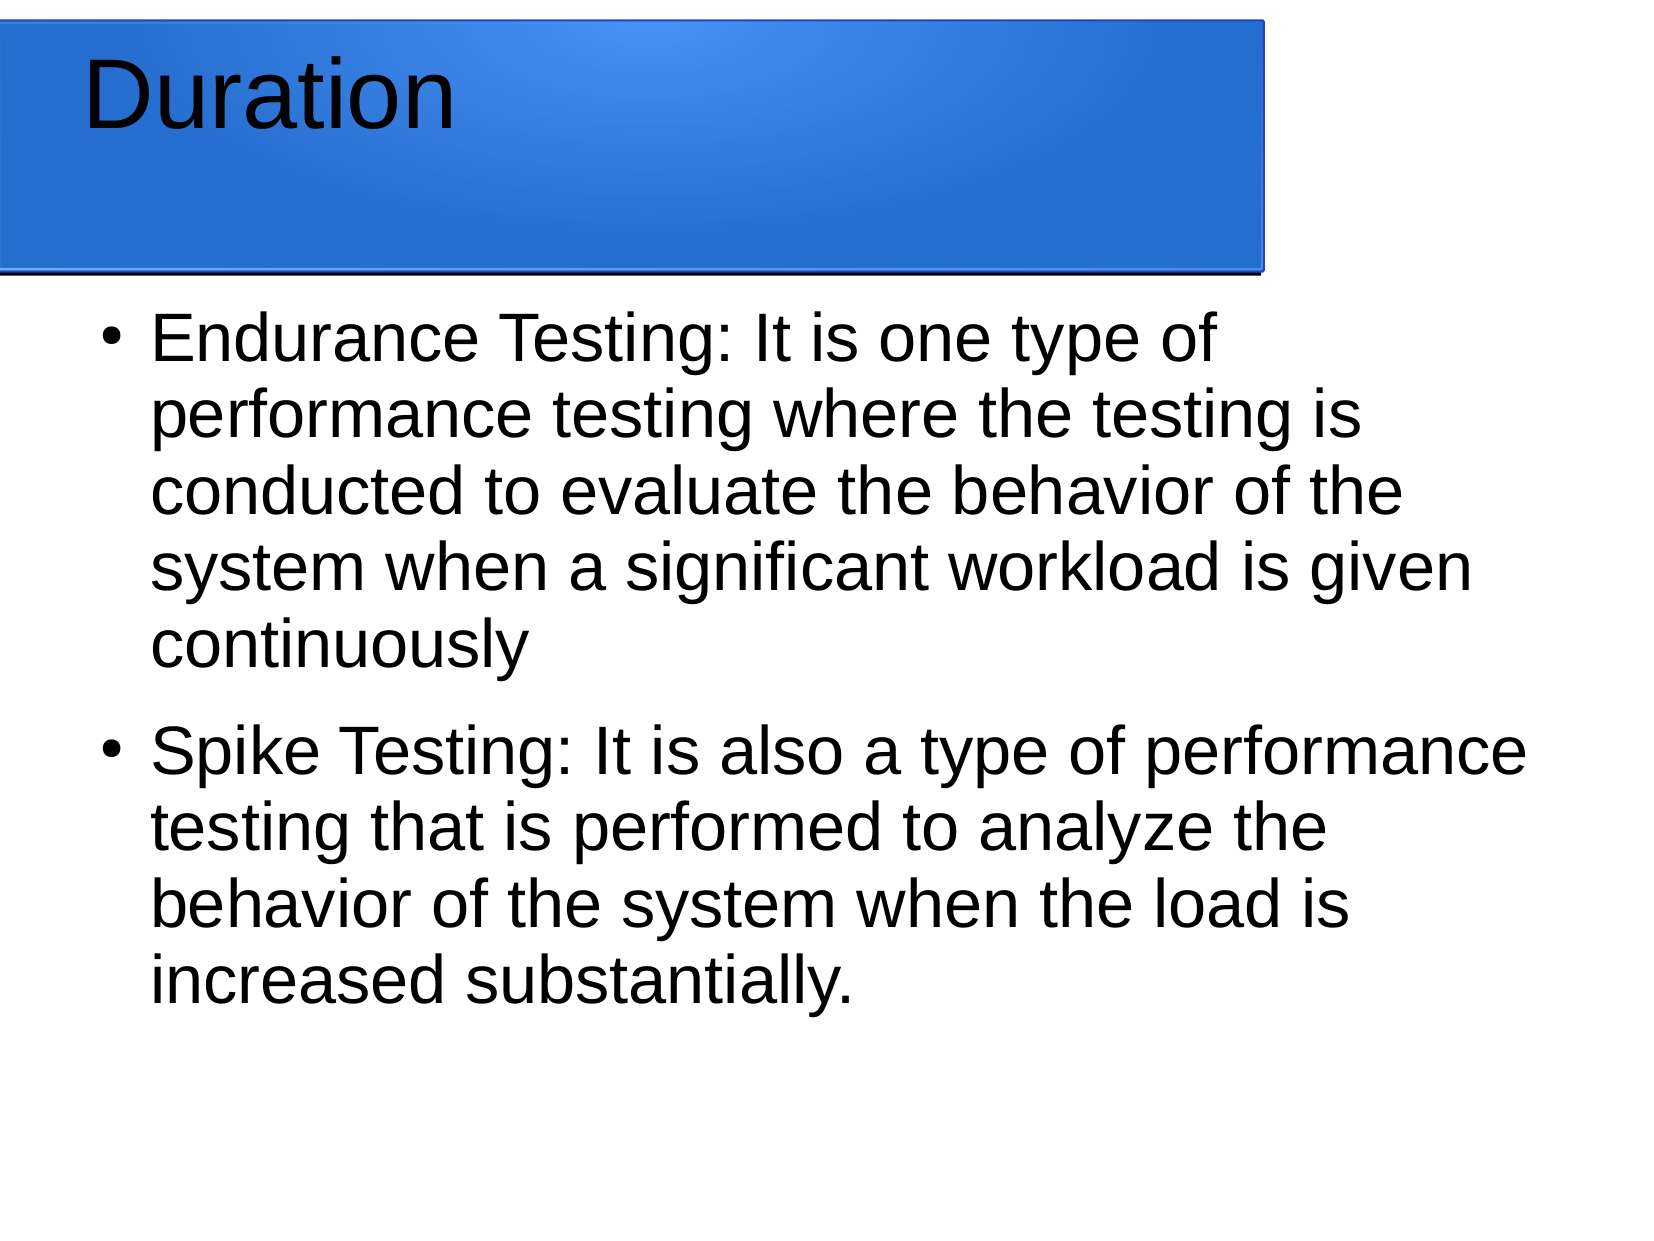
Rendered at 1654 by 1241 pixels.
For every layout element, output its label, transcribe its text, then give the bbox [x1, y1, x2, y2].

title Duration [82, 38, 1235, 261]
list Endurance Testing: It is one type of performance testing where the testing is conducted to evaluate the behavior of the system when a significant workload is given continuously Spike Testing: It is also a type of performance testing that is performed to analyze the behavior of the system when the load is increased substantially. [82, 299, 1571, 1019]
